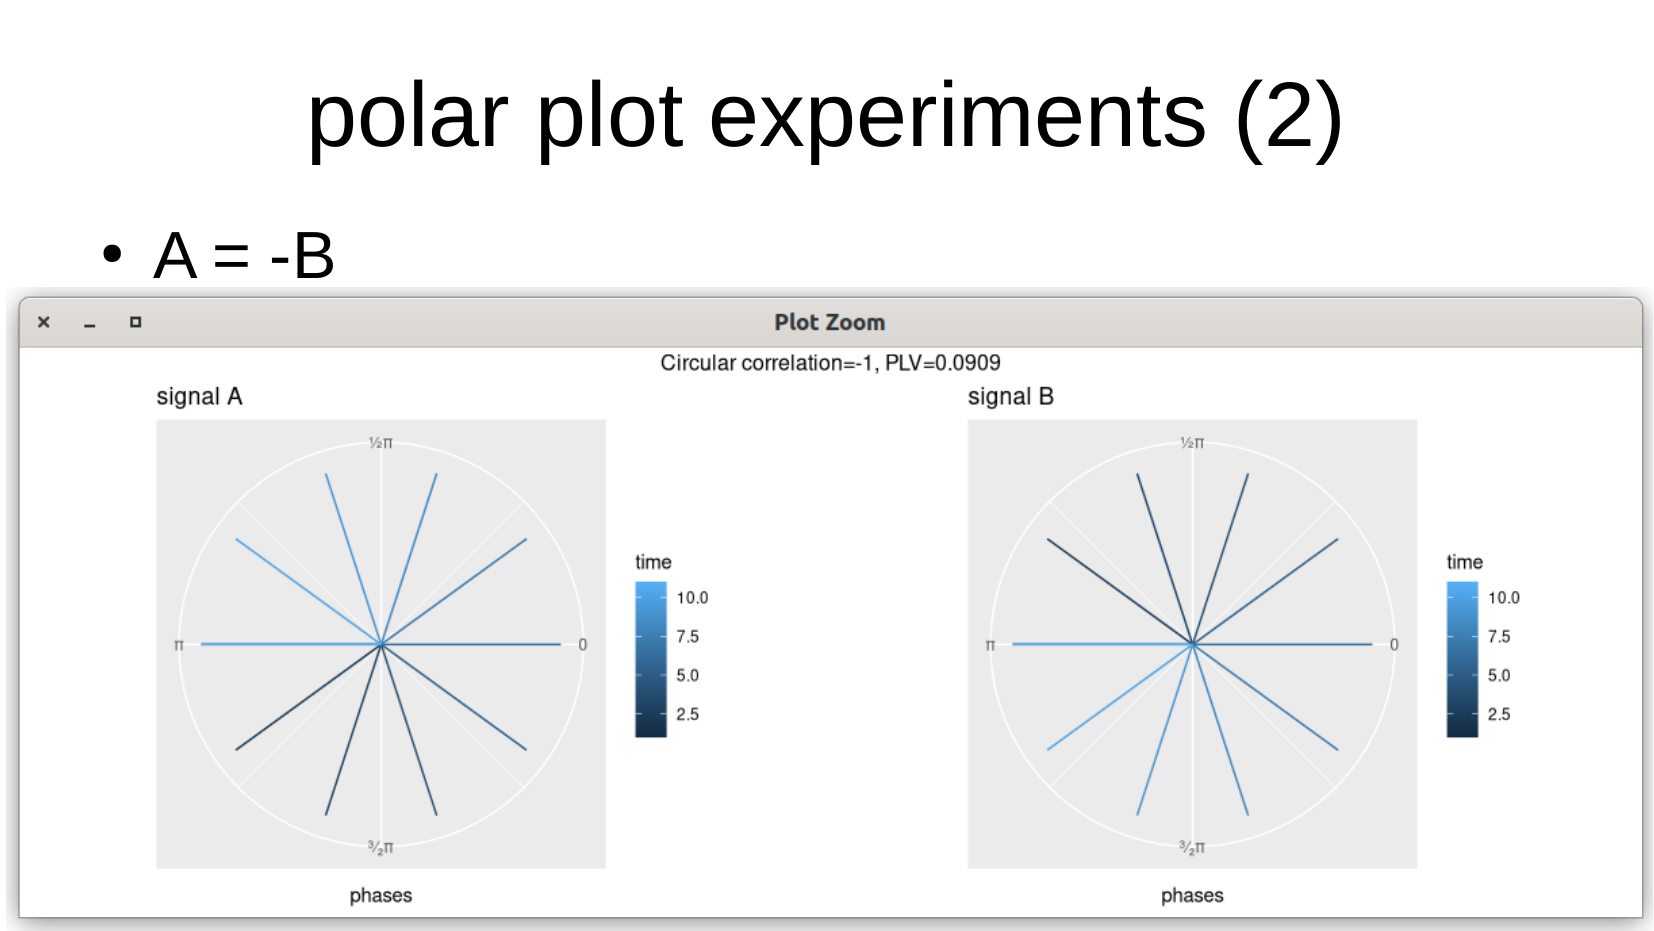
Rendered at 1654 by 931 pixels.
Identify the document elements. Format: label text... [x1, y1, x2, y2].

list A = -B [82, 217, 1571, 287]
title polar plot experiments (2) [82, 37, 1571, 193]
picture [6, 287, 1654, 931]
